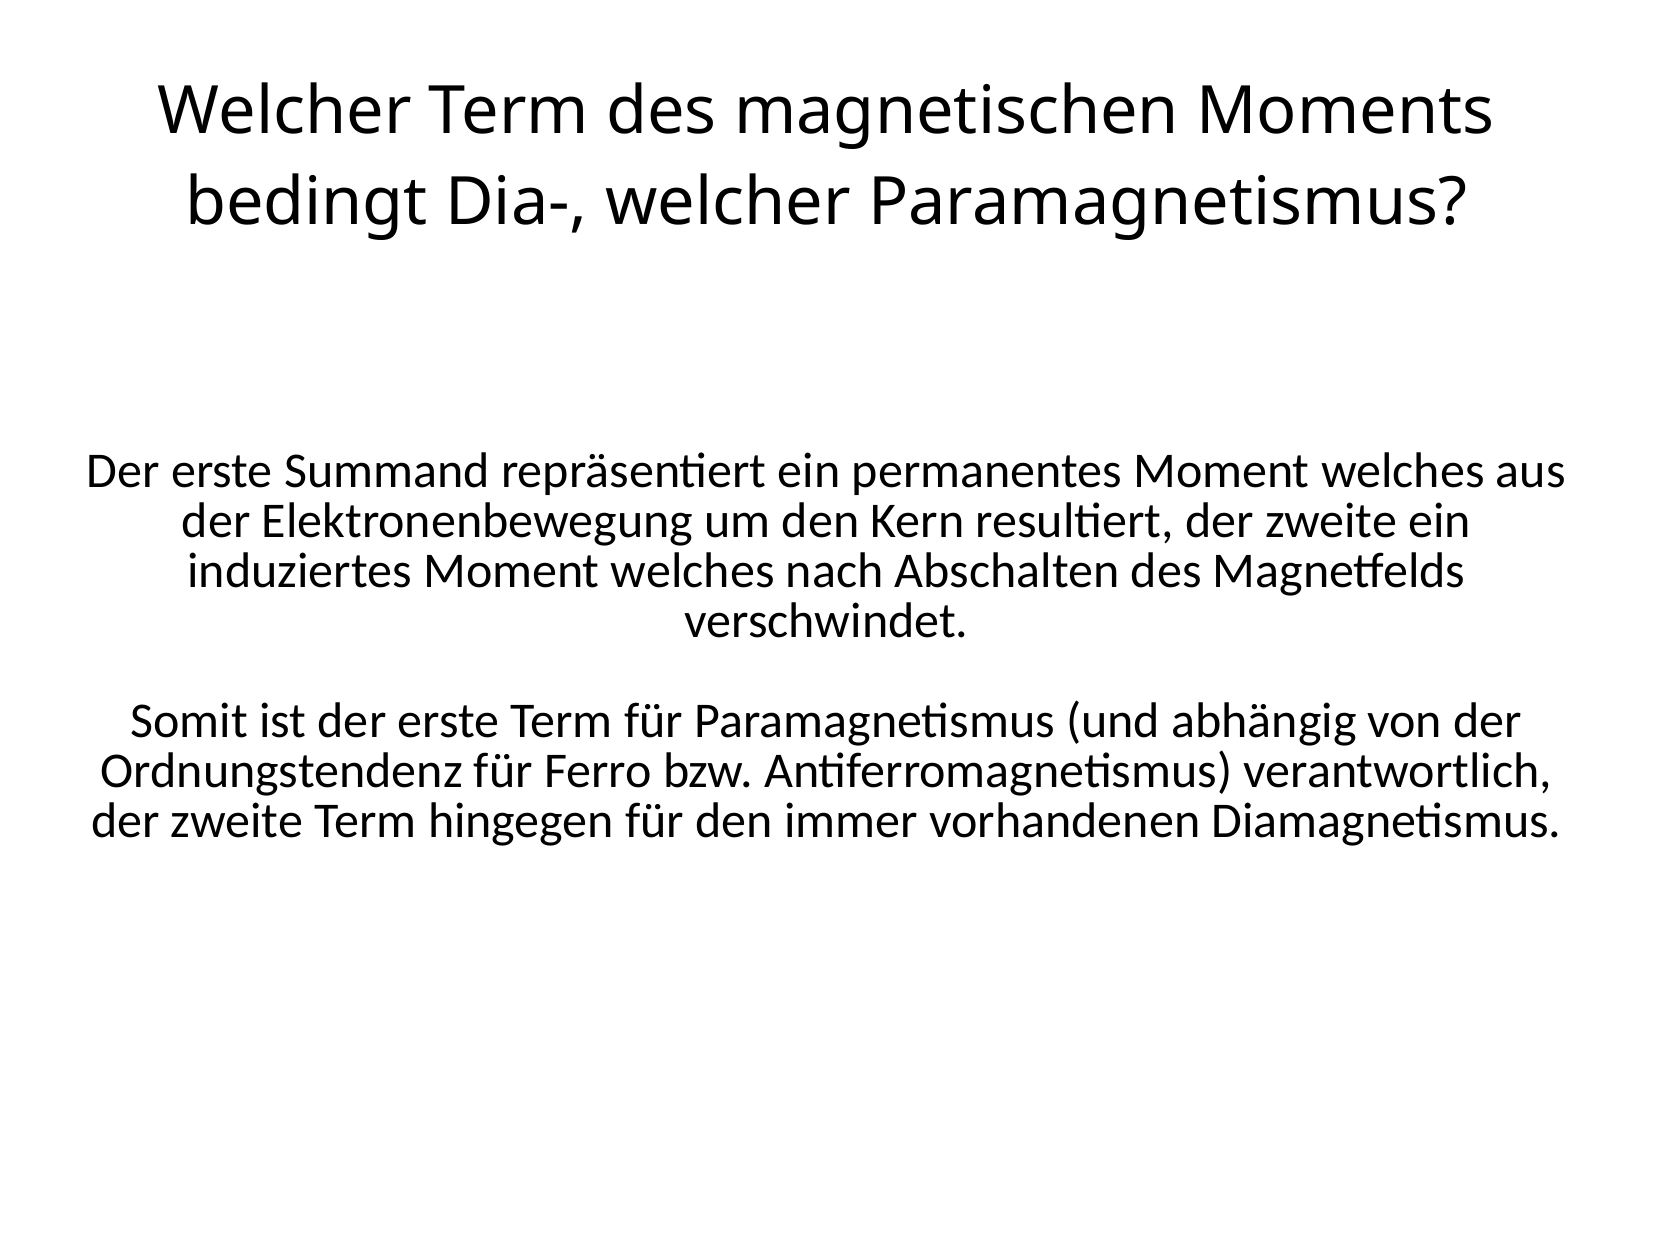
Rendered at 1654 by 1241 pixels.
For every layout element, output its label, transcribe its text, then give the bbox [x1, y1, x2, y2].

subtitle Der erste Summand repräsentiert ein permanentes Moment welches aus der Elektronenbewegung um den Kern resultiert, der zweite ein induziertes Moment welches nach Abschalten des Magnetfelds verschwindet. Somit ist der erste Term für Paramagnetismus (und abhängig von der Ordnungstendenz für Ferro bzw. Antiferromagnetismus) verantwortlich, der zweite Term hingegen für den immer vorhandenen Diamagnetismus. [82, 290, 1571, 1010]
title Welcher Term des magnetischen Moments bedingt Dia-, welcher Paramagnetismus? [82, 49, 1571, 257]
